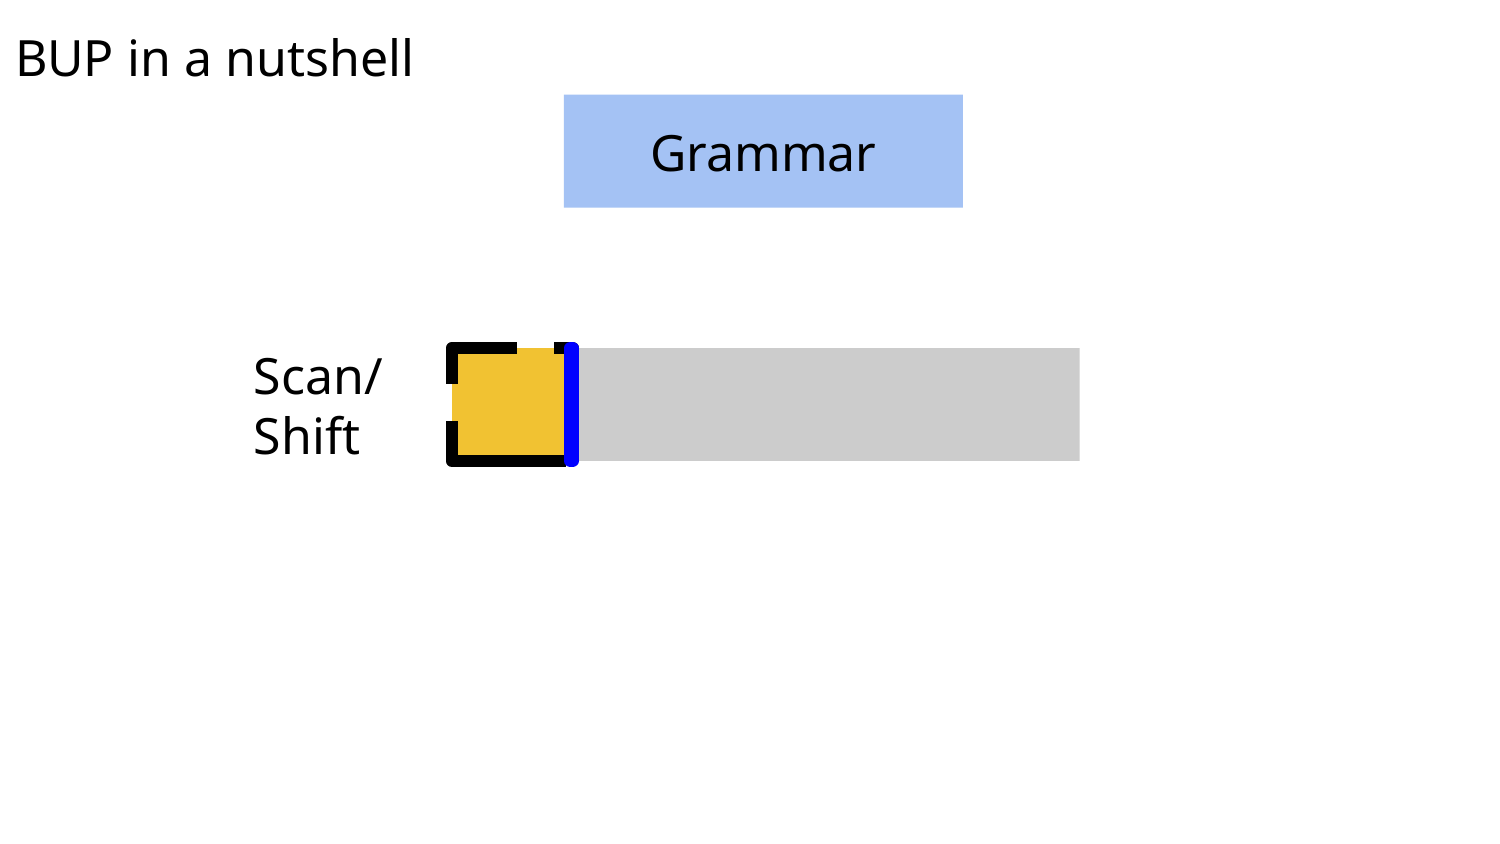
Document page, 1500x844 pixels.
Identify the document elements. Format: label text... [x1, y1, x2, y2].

text_box [579, 348, 1080, 461]
text_box [452, 348, 564, 461]
text_box Grammar [563, 94, 963, 208]
text_box Scan/ Shift [238, 348, 417, 461]
text_box BUP in a nutshell [0, 0, 564, 113]
